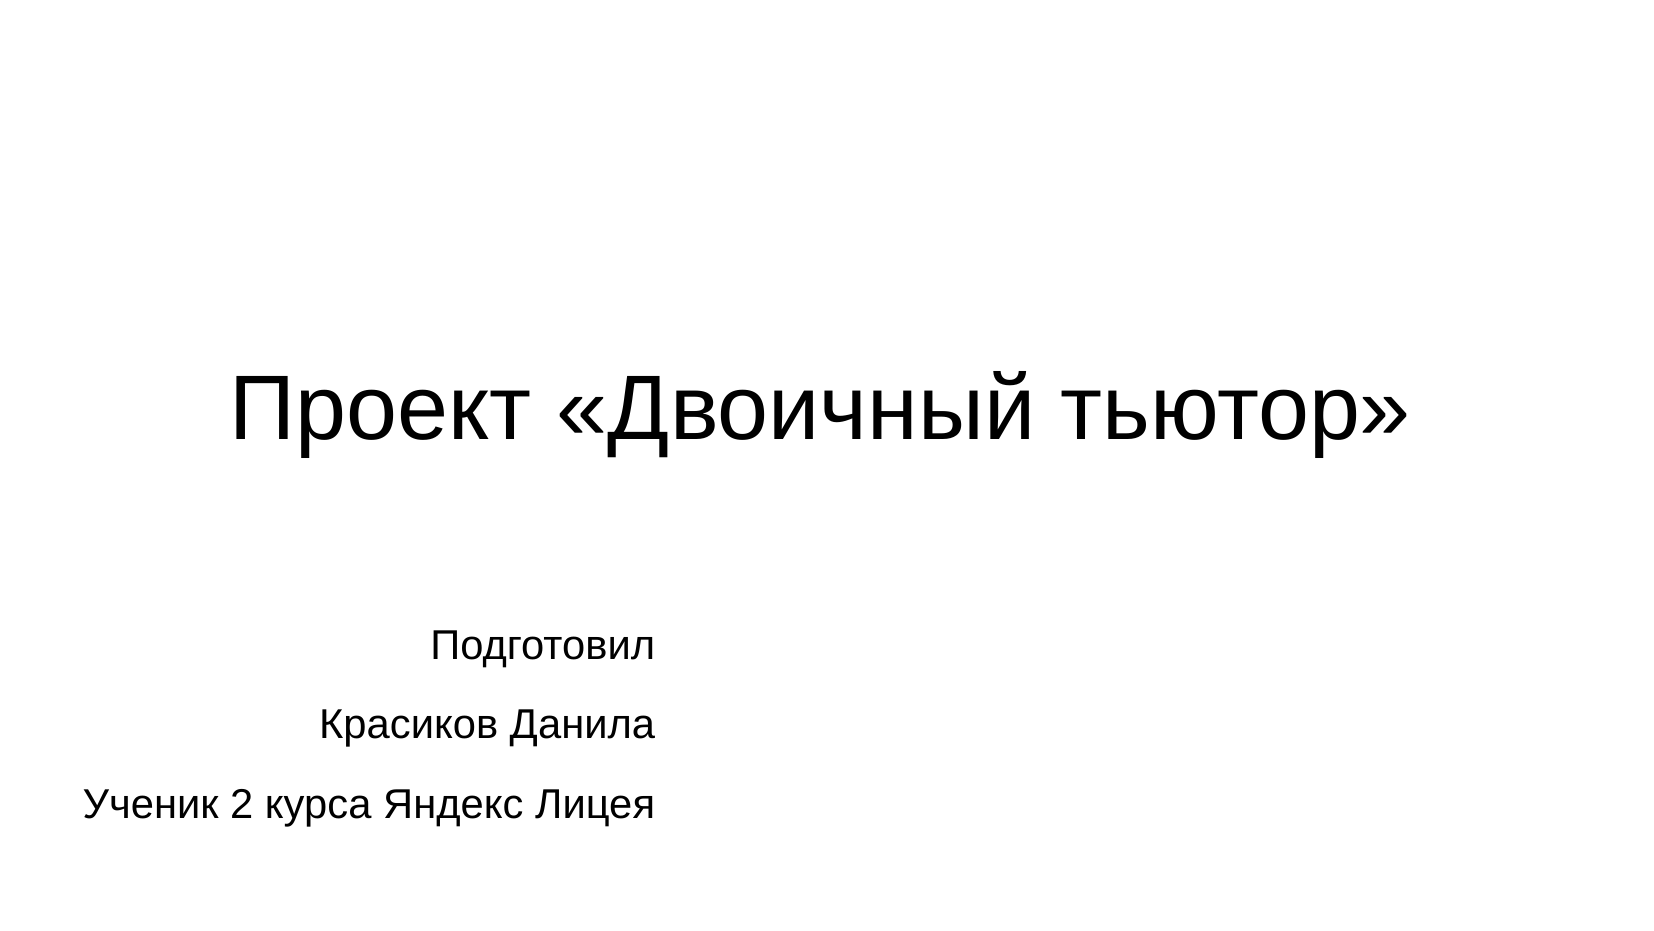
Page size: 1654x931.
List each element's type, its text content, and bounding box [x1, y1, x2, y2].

subtitle Подготовил Красиков Данила Ученик 2 курса Яндекс Лицея [82, 531, 1571, 827]
title Проект «Двоичный тьютор» [76, 324, 1565, 481]
